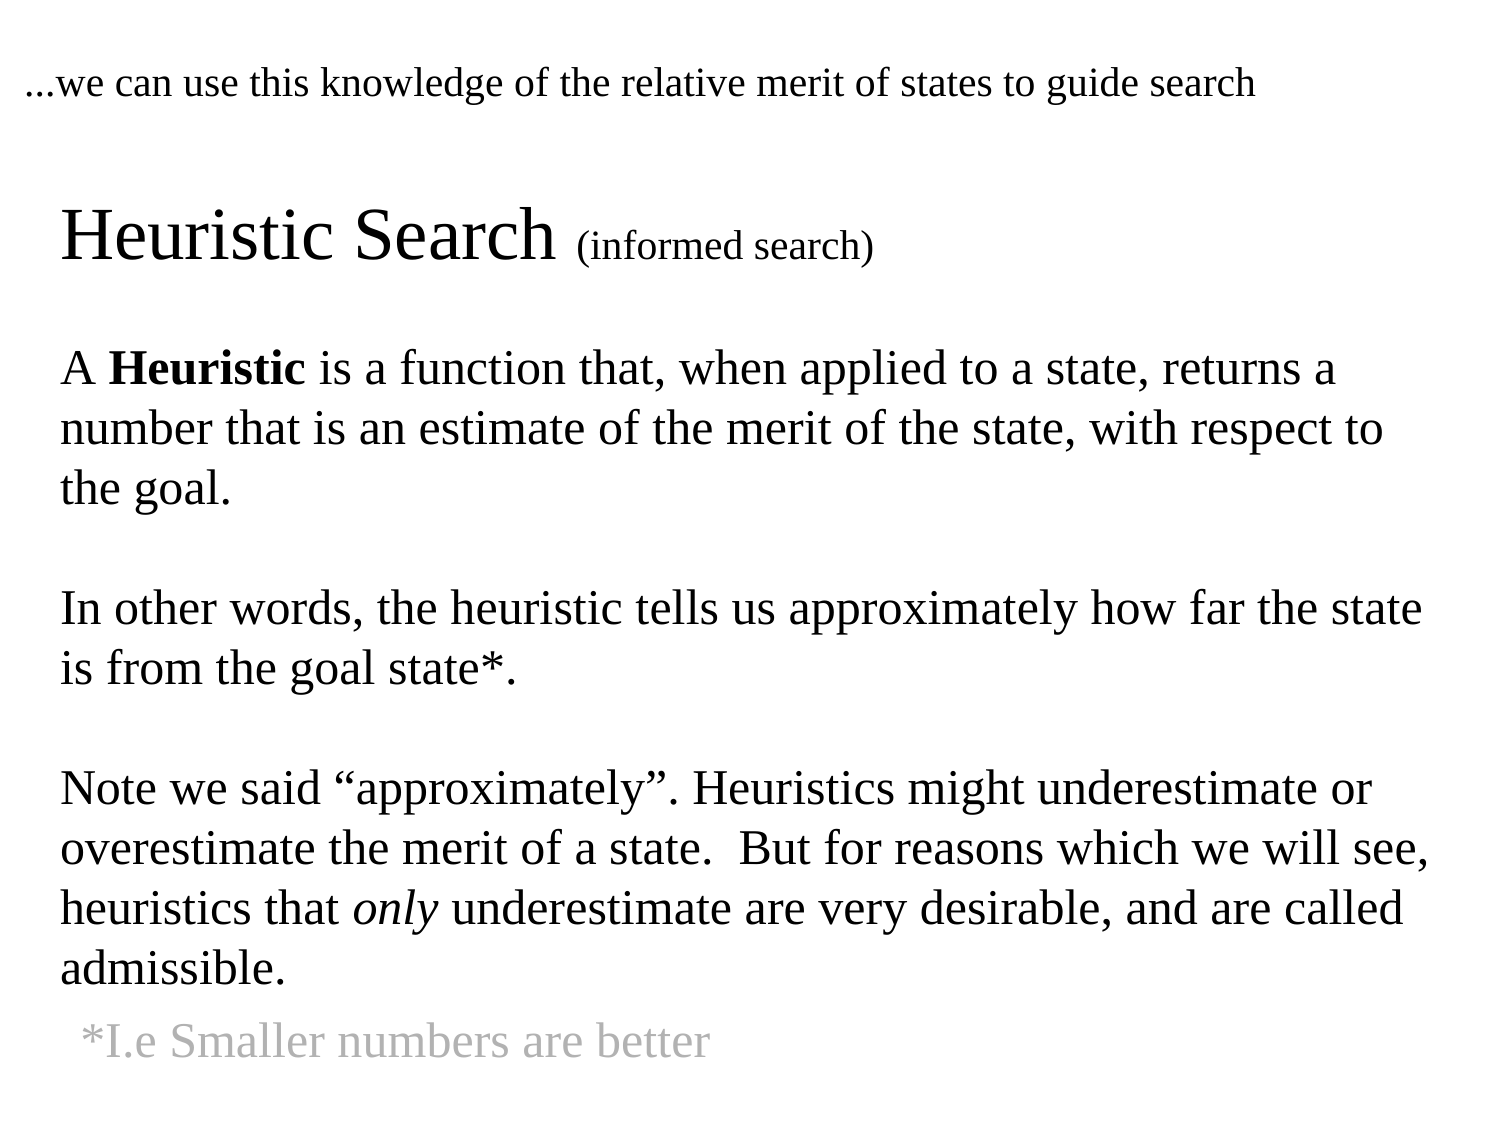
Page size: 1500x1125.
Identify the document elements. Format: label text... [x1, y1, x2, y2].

text_box Heuristic Search (informed search) A Heuristic is a function that, when applied to a state, returns a number that is an estimate of the merit of the state, with respect to the goal. In other words, the heuristic tells us approximately how far the state is from the goal state*. Note we said “approximately”. Heuristics might underestimate or overestimate the merit of a state. But for reasons which we will see, heuristics that only underestimate are very desirable, and are called admissible. [45, 176, 1468, 1002]
text_box ...we can use this knowledge of the relative merit of states to guide search [9, 46, 1273, 113]
text_box *I.e Smaller numbers are better [65, 999, 726, 1076]
